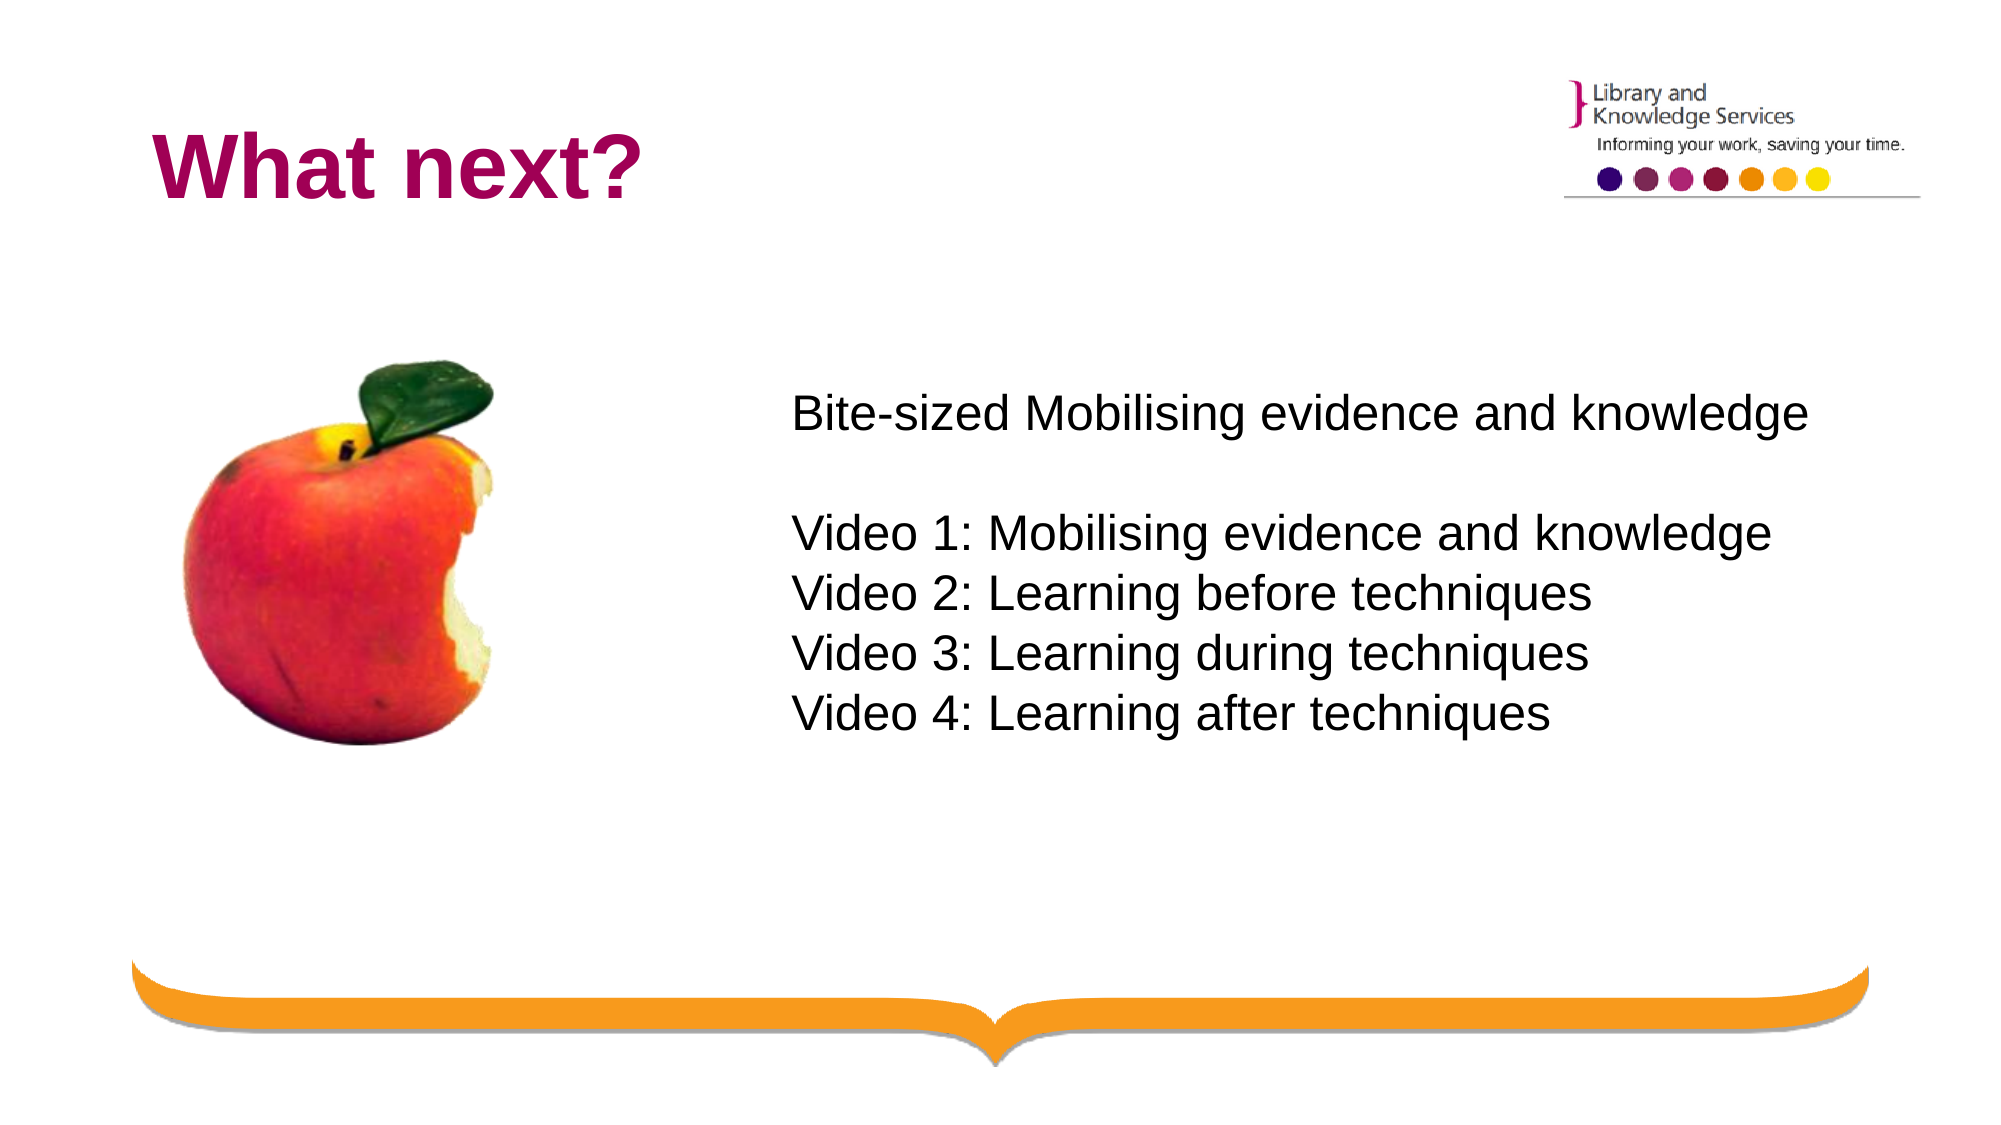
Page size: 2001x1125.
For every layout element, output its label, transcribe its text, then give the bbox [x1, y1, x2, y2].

picture [132, 959, 1868, 1063]
title What next? [137, 59, 1863, 278]
picture [132, 348, 538, 776]
text_box Bite-sized Mobilising evidence and knowledge Video 1: Mobilising evidence and knowledge Video 2: Learning before techniques Video 3: Learning during techniques Video 4: Learning after techniques [776, 373, 1868, 752]
picture [1564, 76, 1923, 196]
